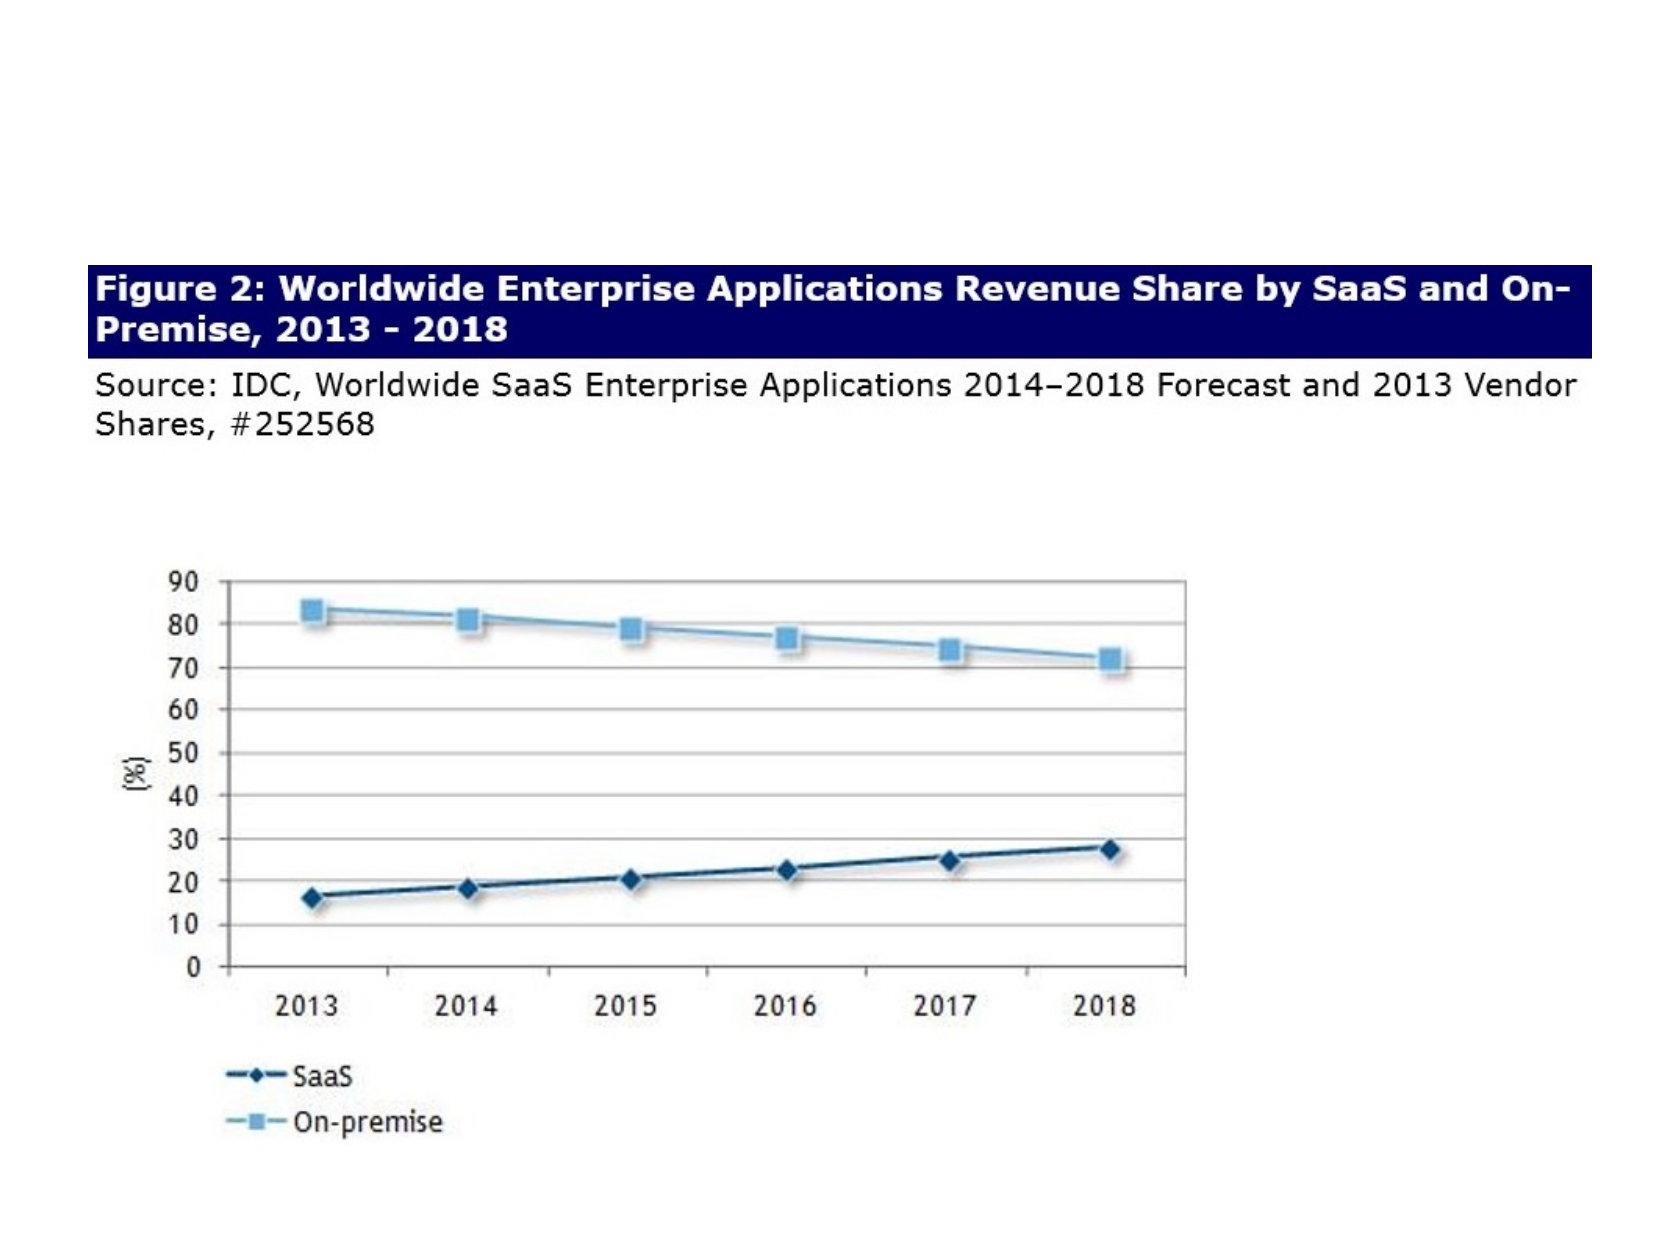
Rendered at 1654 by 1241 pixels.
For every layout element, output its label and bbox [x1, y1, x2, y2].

picture [88, 265, 1592, 1146]
